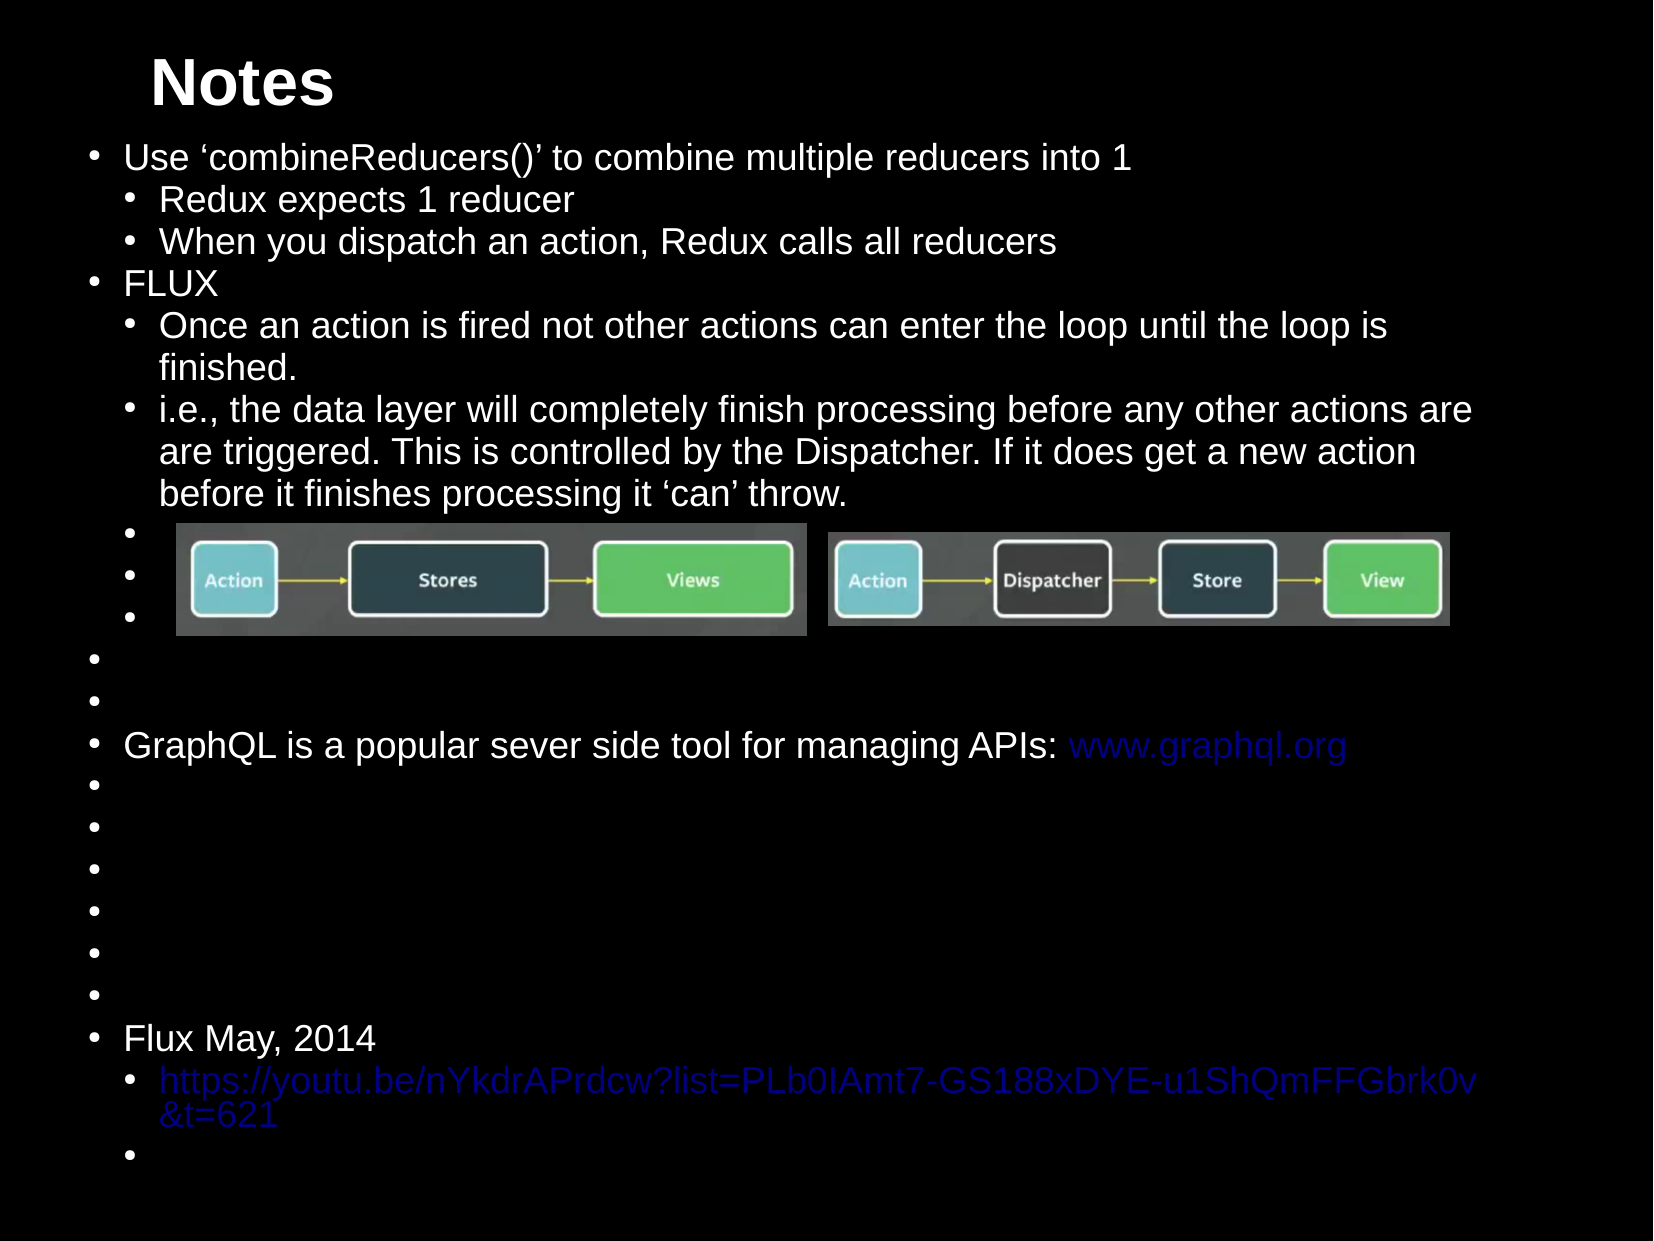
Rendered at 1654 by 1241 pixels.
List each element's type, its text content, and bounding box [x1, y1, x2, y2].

text_box Notes [150, 44, 1501, 119]
text_box Use ‘combineReducers()’ to combine multiple reducers into 1 Redux expects 1 reducer When you dispatch an action, Redux calls all reducers FLUX Once an action is fired not other actions can enter the loop until the loop is finished. i.e., the data layer will completely finish processing before any other actions are are triggered. This is controlled by the Dispatcher. If it does get a new action before it finishes processing it ‘can’ throw. GraphQL is a popular sever side tool for managing APIs: www.graphql.org Flux May, 2014 https://youtu.be/nYkdrAPrdcw?list=PLb0IAmt7-GS188xDYE-u1ShQmFFGbrk0v&t=621 [87, 136, 1501, 1144]
picture [176, 523, 807, 636]
picture [828, 532, 1450, 626]
